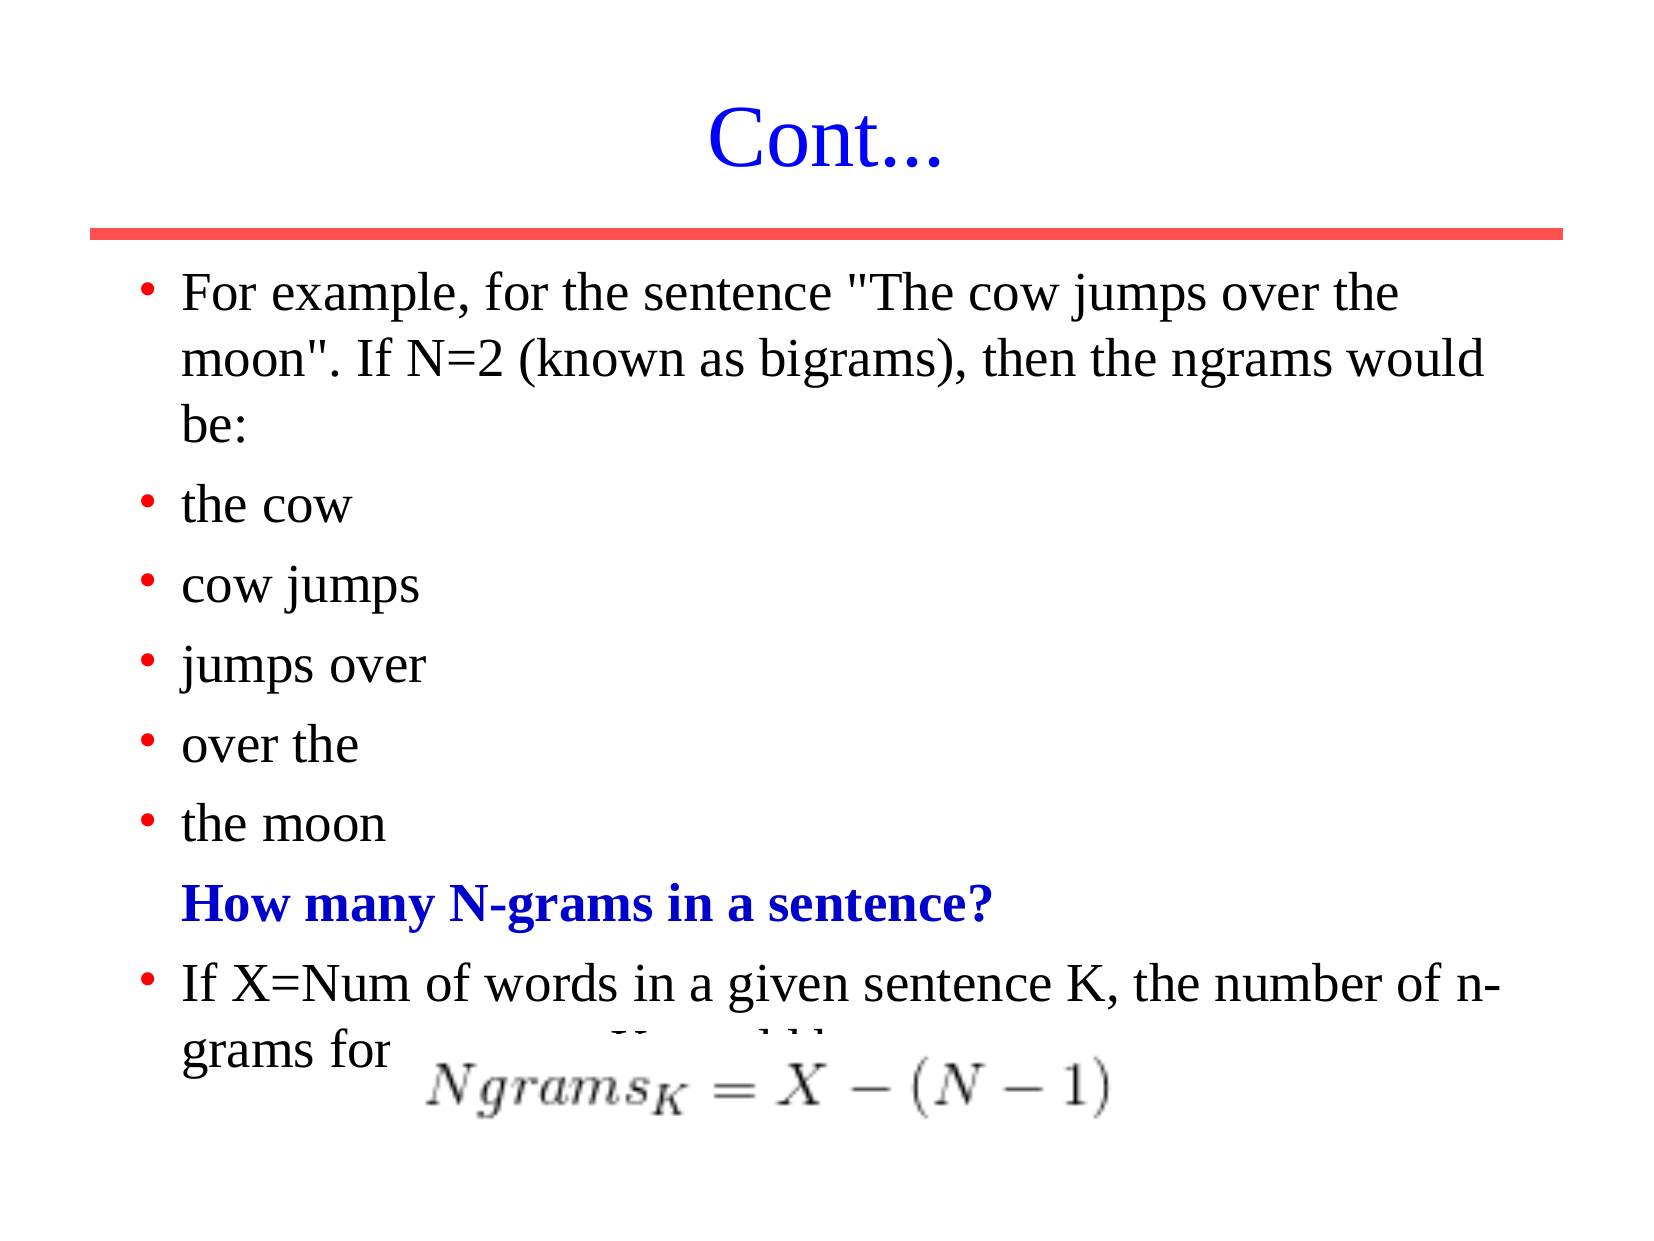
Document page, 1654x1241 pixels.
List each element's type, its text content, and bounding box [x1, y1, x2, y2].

picture [390, 1034, 1146, 1141]
title Cont... [124, 41, 1530, 221]
list For example, for the sentence "The cow jumps over the moon". If N=2 (known as bigrams), then the ngrams would be: the cow cow jumps jumps over over the the moon How many N-grams in a sentence? If X=Num of words in a given sentence K, the number of n-grams for sentence K would be: [124, 248, 1530, 1096]
